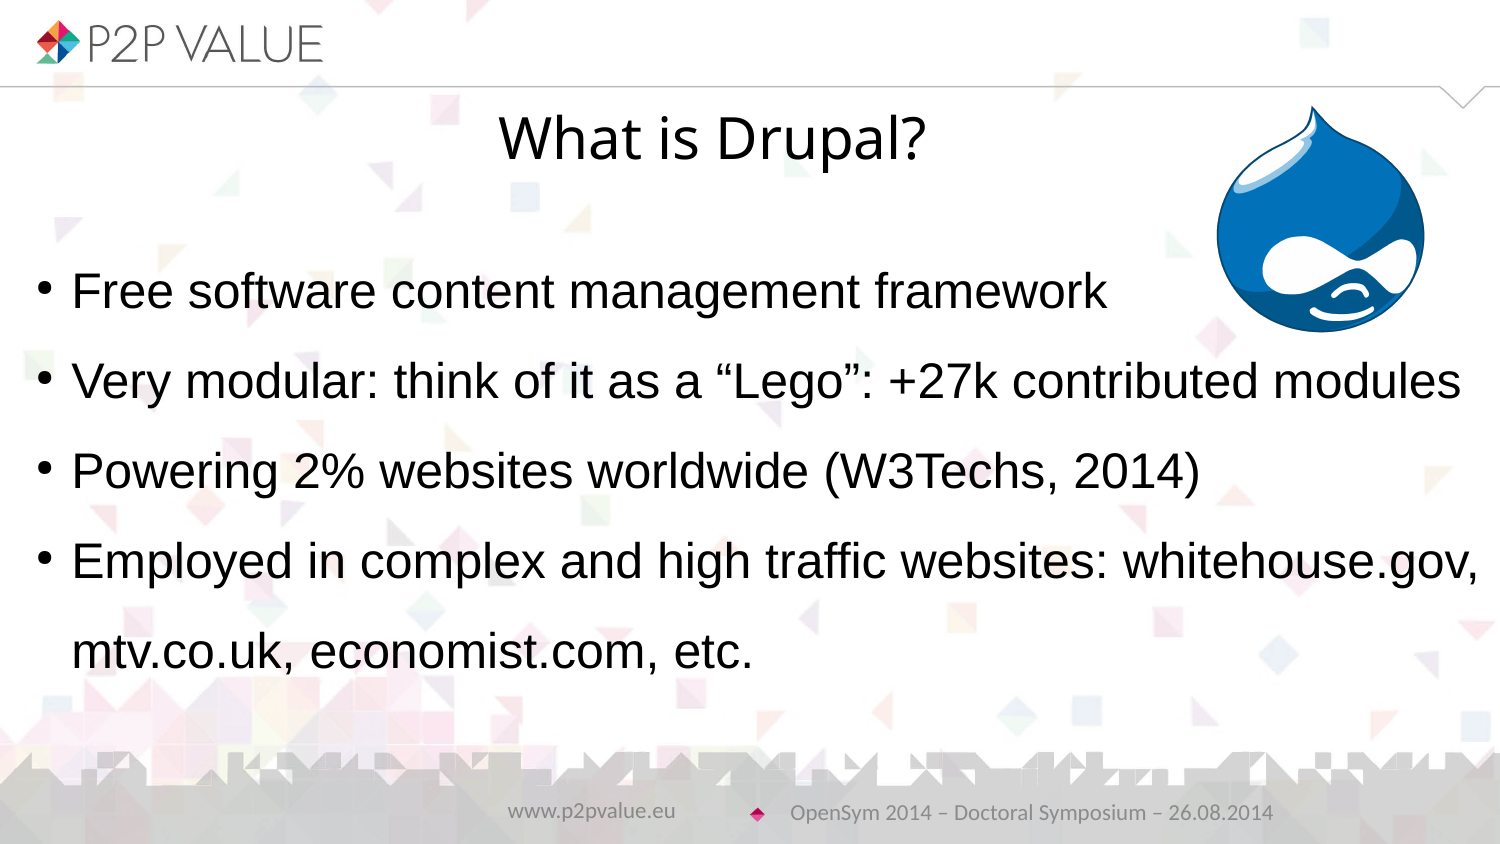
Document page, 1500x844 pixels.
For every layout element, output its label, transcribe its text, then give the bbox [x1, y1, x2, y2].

text_box OpenSym 2014 – Doctoral Symposium – 26.08.2014 [777, 788, 1470, 834]
title What is Drupal? [60, 92, 1366, 162]
picture [0, 0, 1500, 844]
subtitle Free software content management framework Very modular: think of it as a “Lego”: +27k contributed modules Powering 2% websites worldwide (W3Techs, 2014) Employed in complex and high traffic websites: whitehouse.gov, mtv.co.uk, economist.com, etc. [22, 162, 1500, 718]
text_box www.p2pvalue.eu [501, 789, 720, 829]
